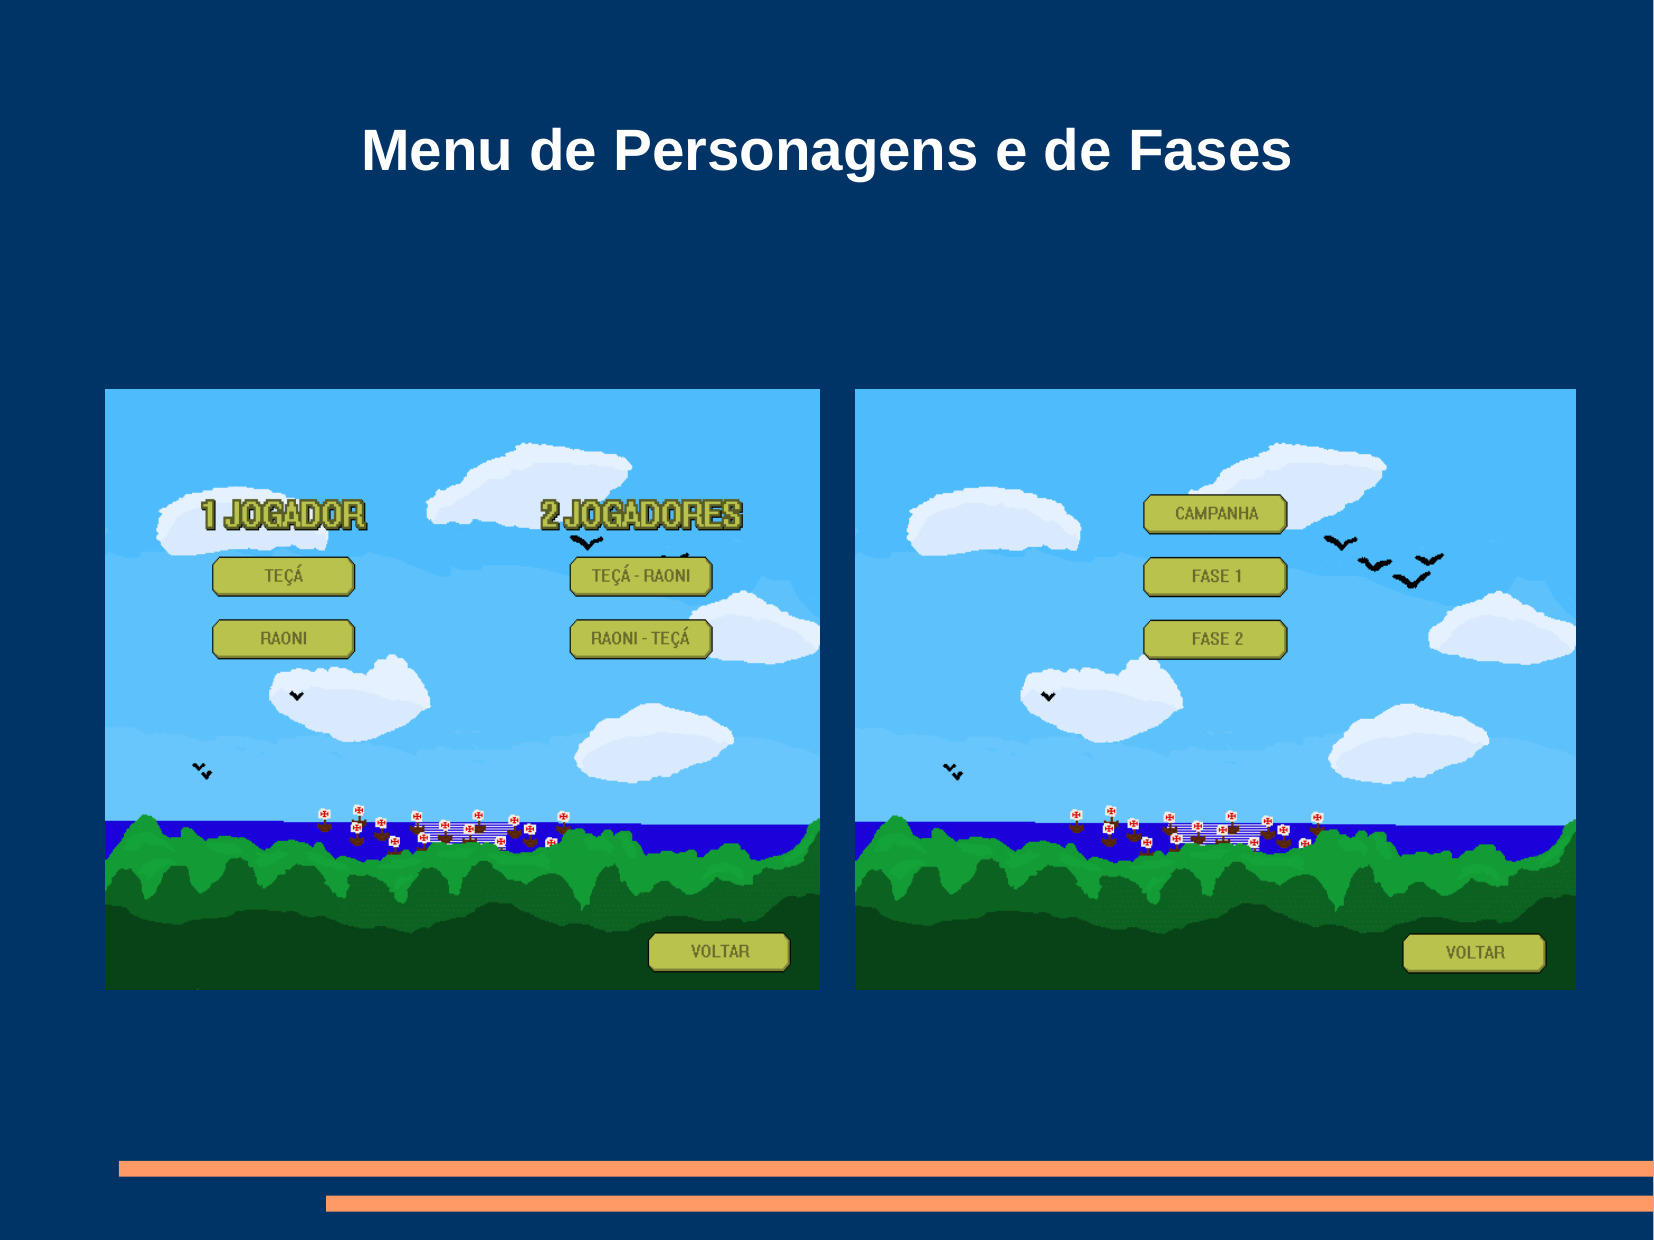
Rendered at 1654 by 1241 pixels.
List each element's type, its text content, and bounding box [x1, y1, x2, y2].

picture [855, 389, 1576, 991]
title Menu de Personagens e de Fases [121, 46, 1534, 254]
picture [105, 389, 820, 991]
